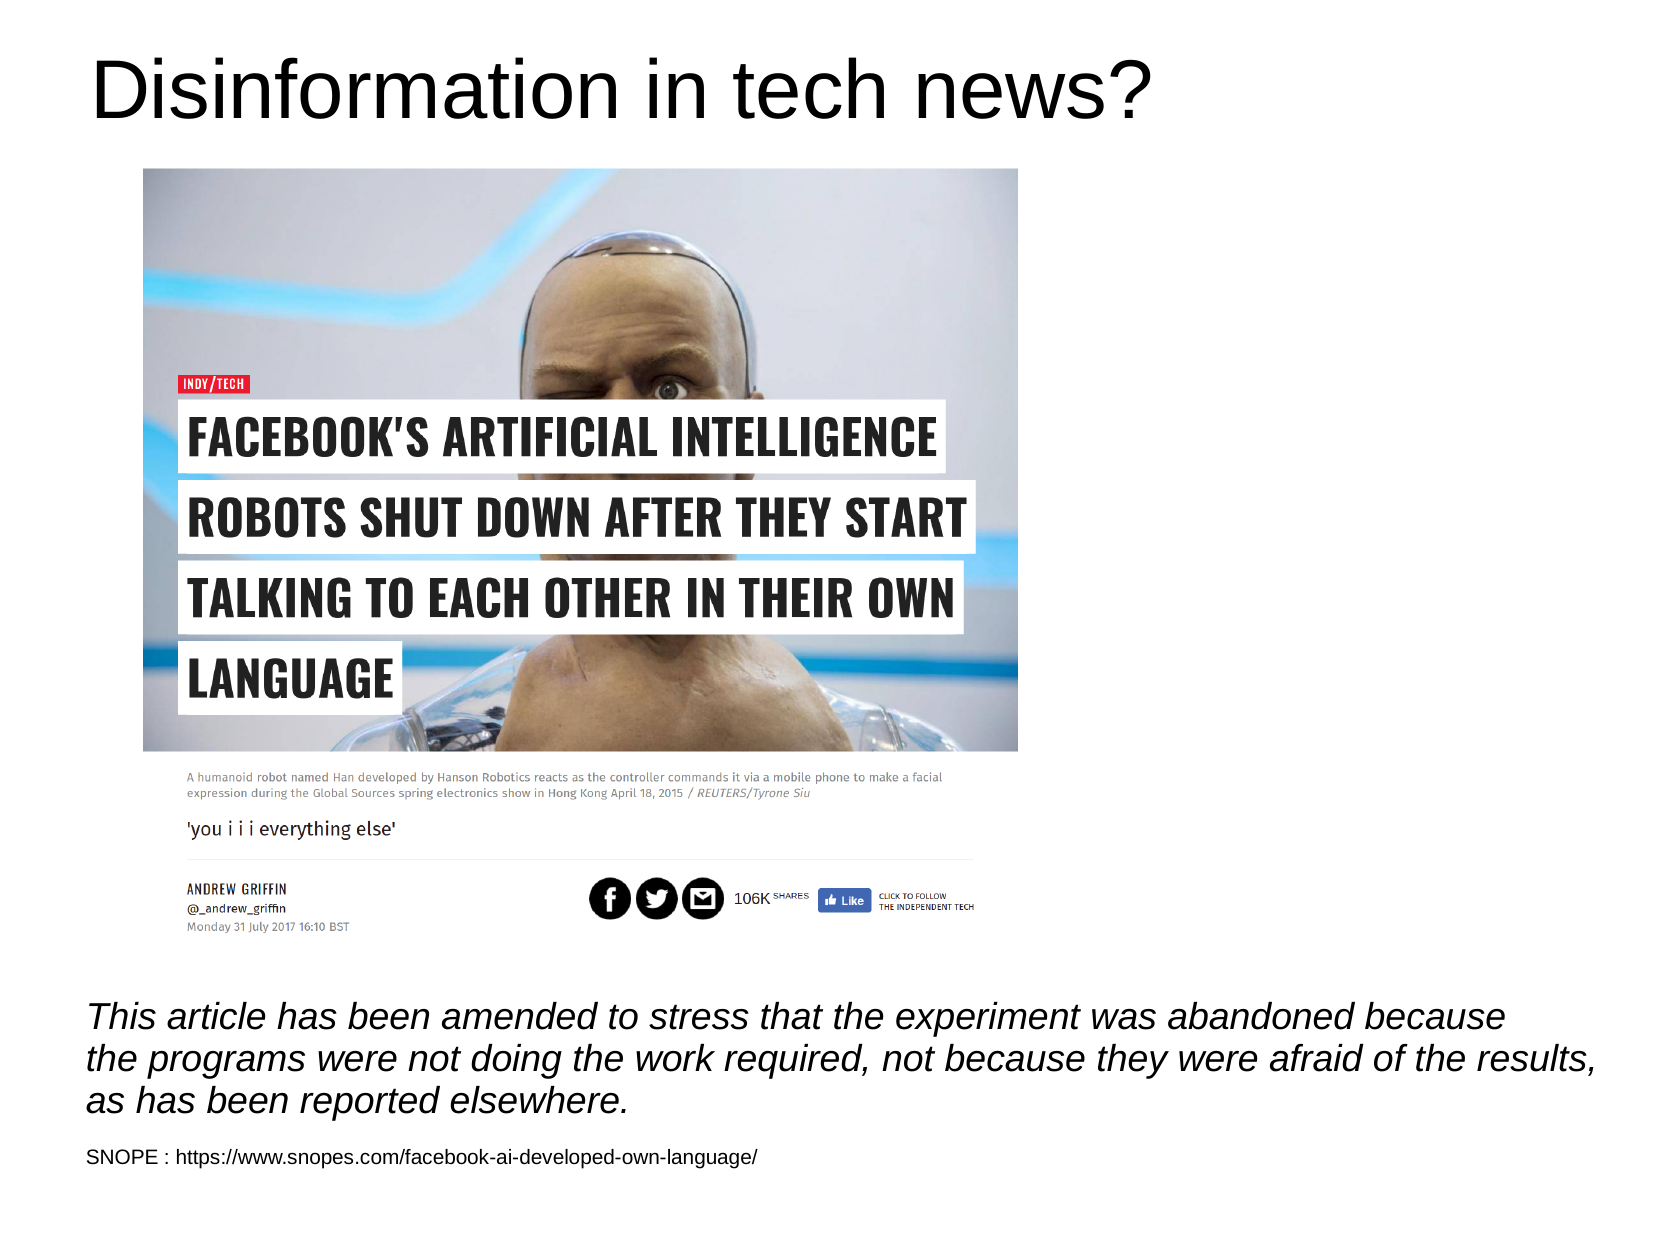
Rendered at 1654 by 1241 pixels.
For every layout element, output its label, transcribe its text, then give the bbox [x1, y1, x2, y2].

text_box Disinformation in tech news? [75, 35, 1642, 237]
picture [127, 153, 1052, 945]
text_box This article has been amended to stress that the experiment was abandoned because the programs were not doing the work required, not because they were afraid of the results, as has been reported elsewhere. SNOPE : https://www.snopes.com/facebook-ai-developed-own-language/ [71, 988, 1654, 1178]
